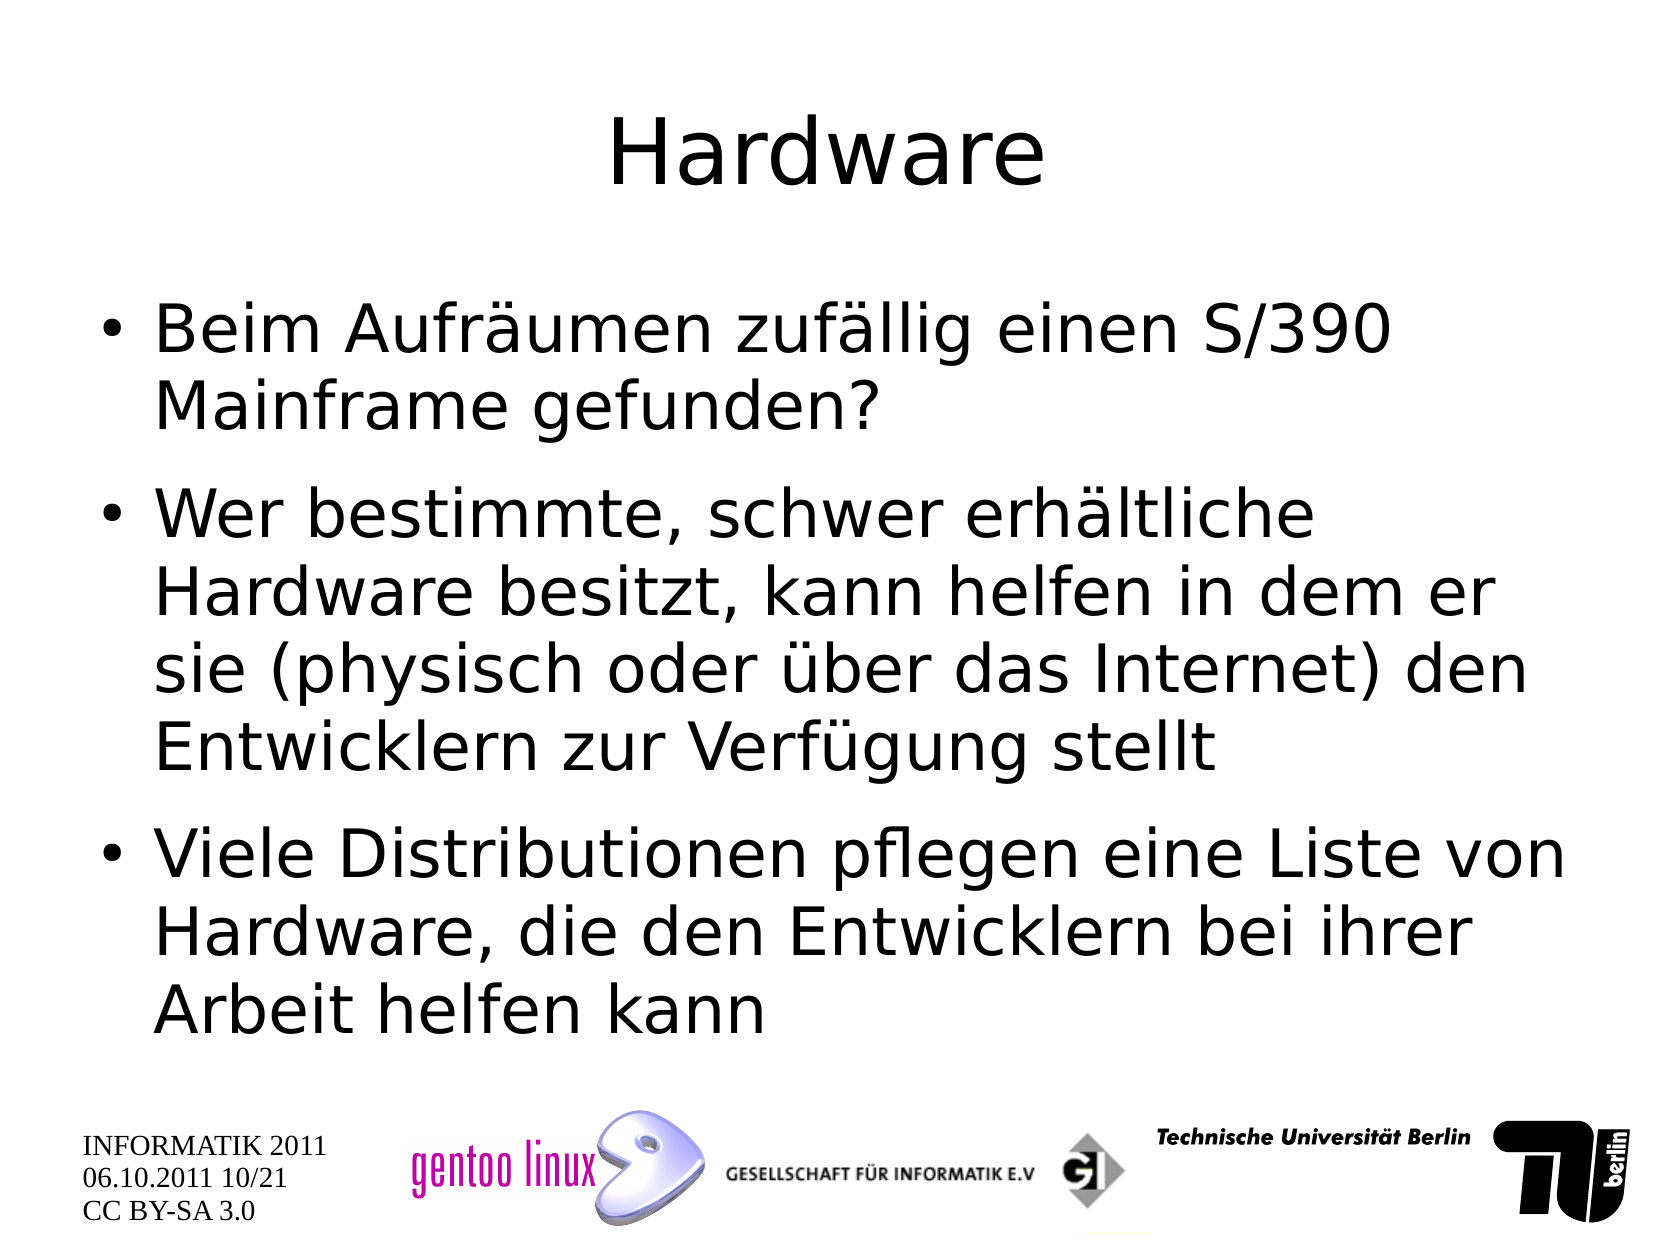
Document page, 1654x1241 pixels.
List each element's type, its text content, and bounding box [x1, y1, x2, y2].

title Hardware [82, 49, 1571, 257]
picture [726, 1109, 1152, 1234]
list Beim Aufräumen zufällig einen S/390 Mainframe gefunden? Wer bestimmte, schwer erhältliche Hardware besitzt, kann helfen in dem er sie (physisch oder über das Internet) den Entwicklern zur Verfügung stellt Viele Distributionen pflegen eine Liste von Hardware, die den Entwicklern bei ihrer Arbeit helfen kann [82, 290, 1571, 1109]
picture [407, 1109, 708, 1230]
